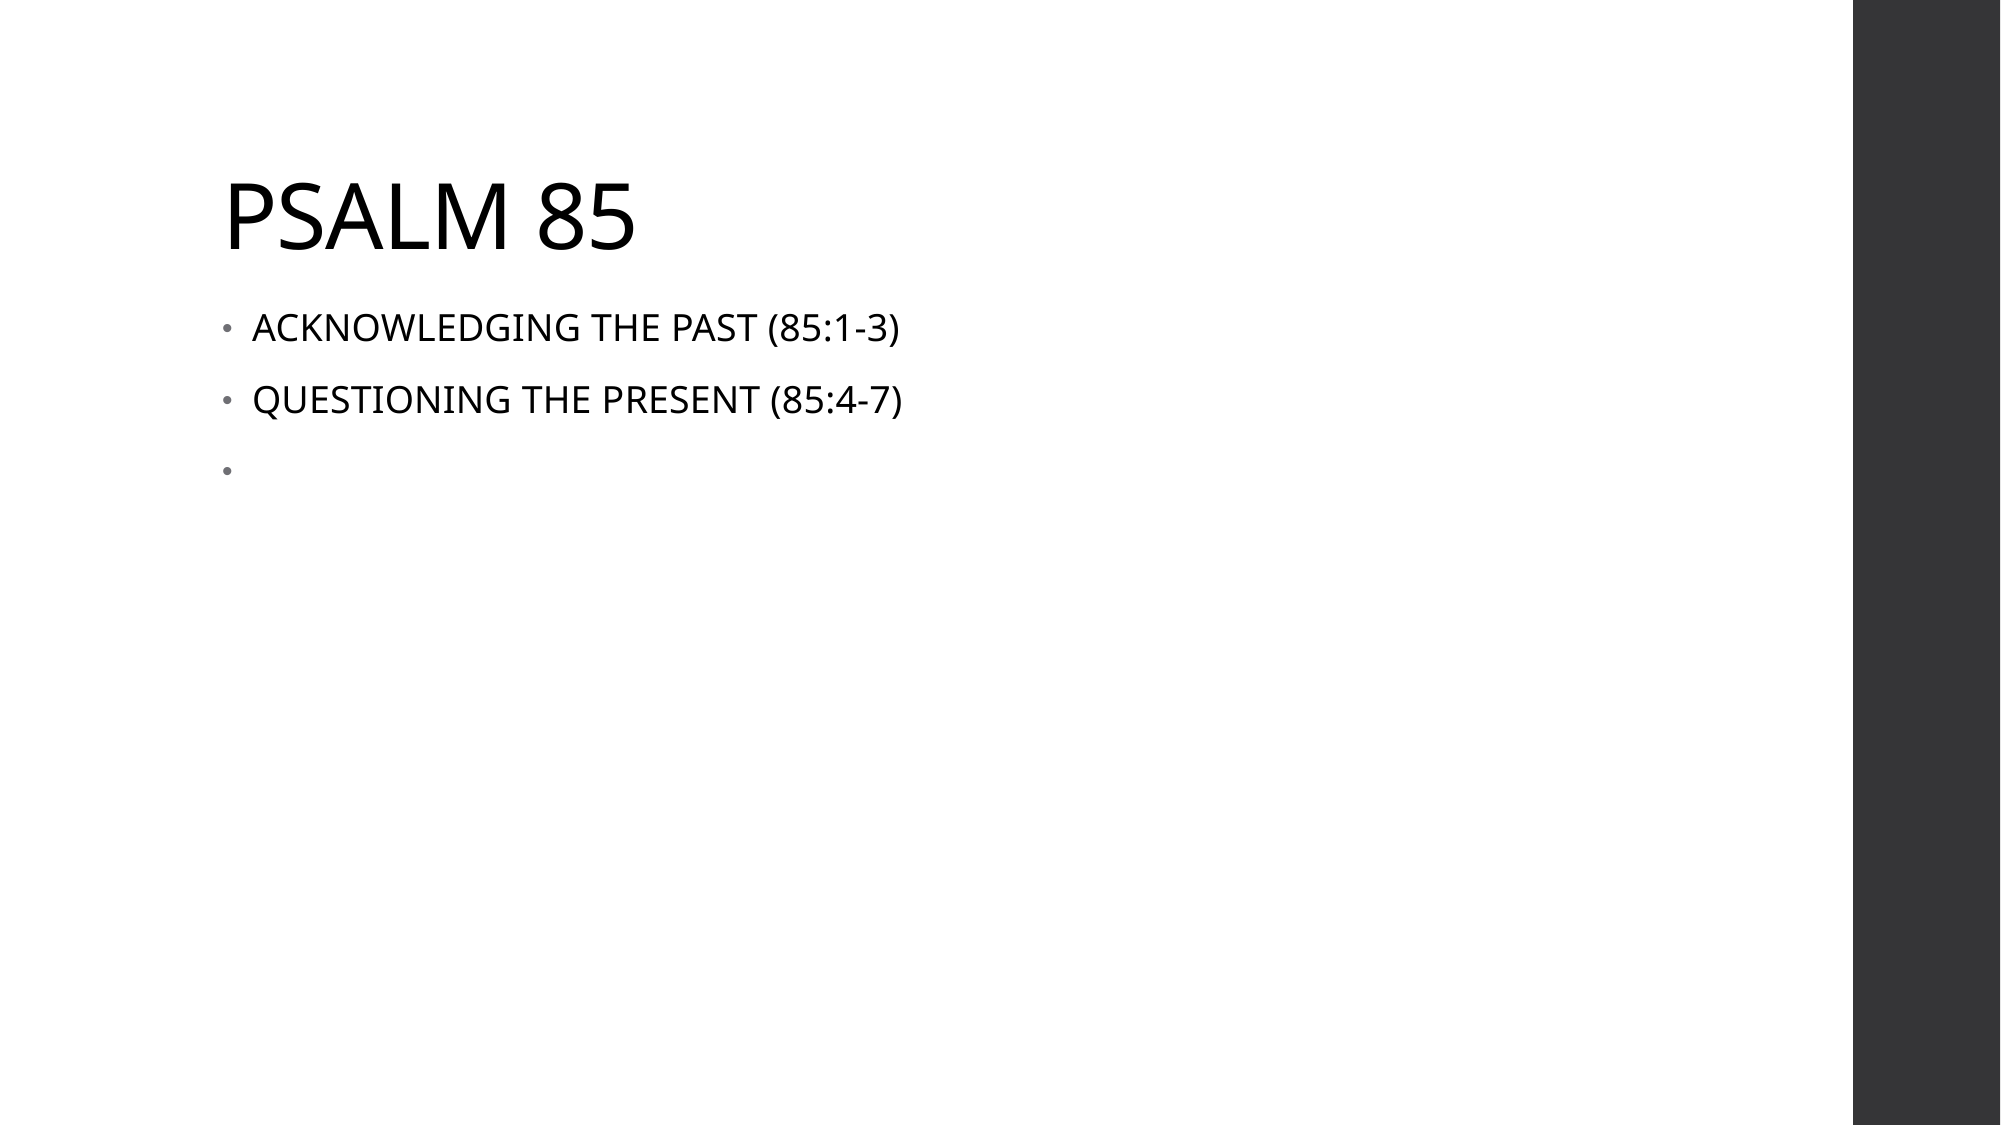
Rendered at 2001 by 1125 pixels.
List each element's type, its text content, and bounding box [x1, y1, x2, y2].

title PSALM 85 [206, 60, 1797, 278]
list ACKNOWLEDGING THE PAST (85:1-3) QUESTIONING THE PRESENT (85:4-7) [206, 299, 1617, 1014]
